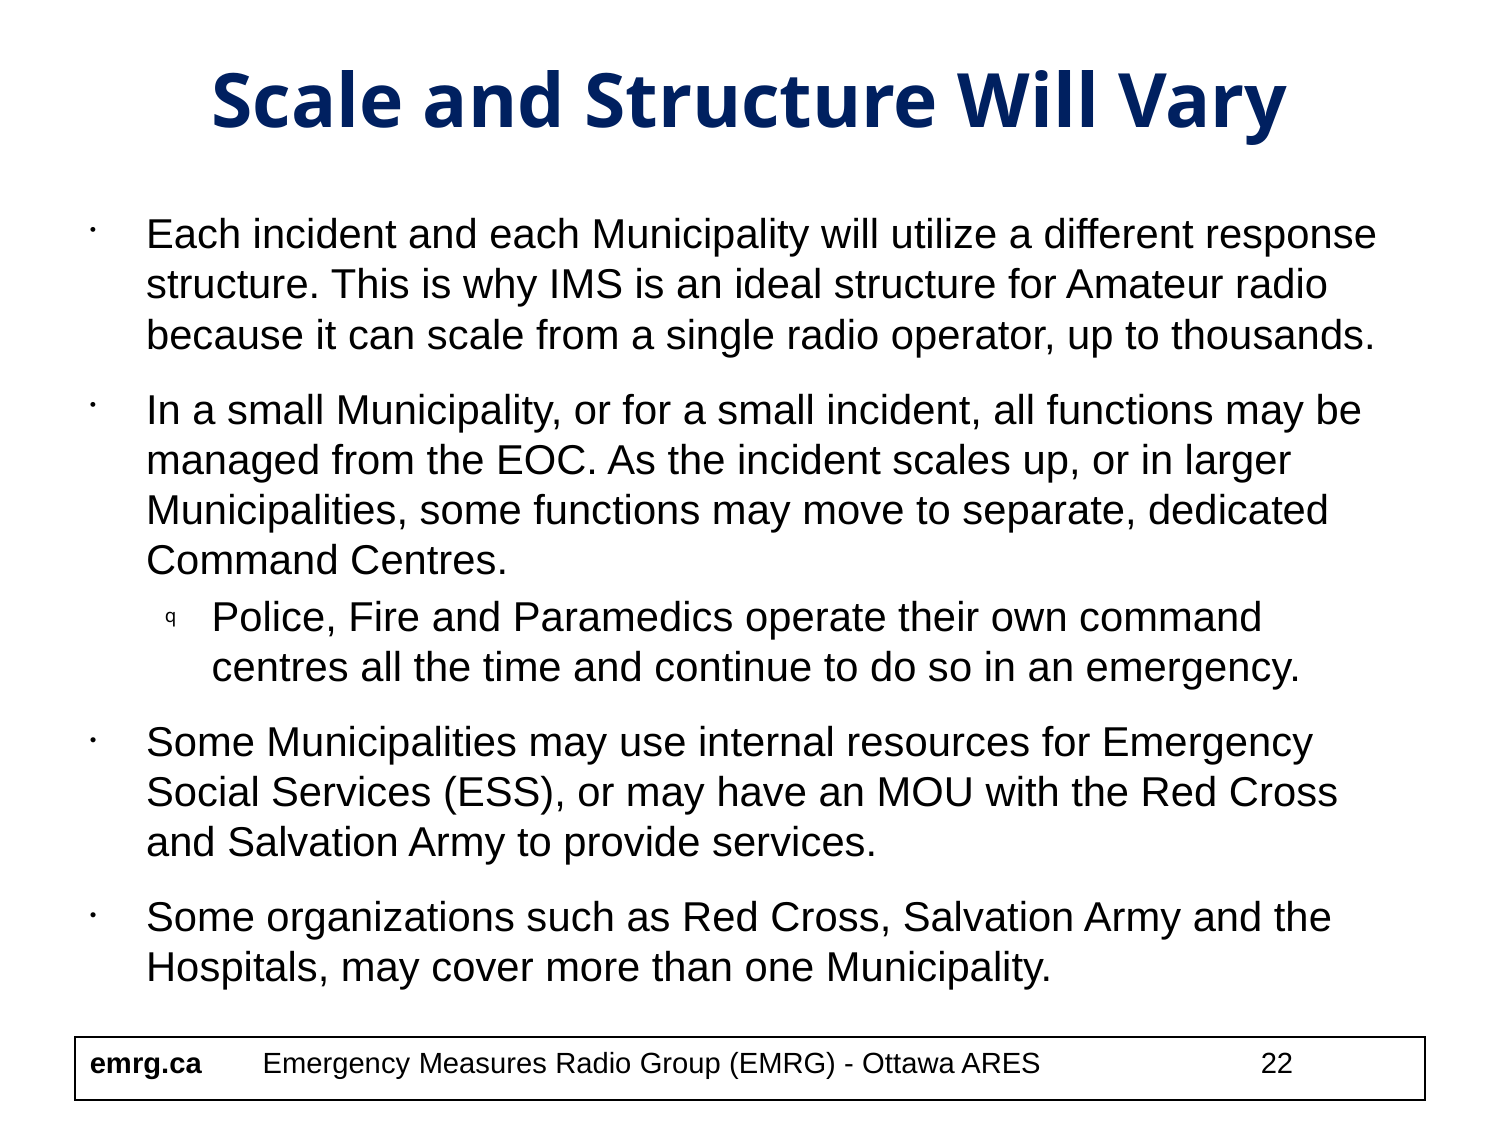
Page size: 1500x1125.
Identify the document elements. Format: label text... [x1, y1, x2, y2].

footer Emergency Measures Radio Group (EMRG) - Ottawa ARES [247, 1038, 1238, 1103]
text_box Each incident and each Municipality will utilize a different response structure. This is why IMS is an ideal structure for Amateur radio because it can scale from a single radio operator, up to thousands. In a small Municipality, or for a small incident, all functions may be managed from the EOC. As the incident scales up, or in larger Municipalities, some functions may move to separate, dedicated Command Centres. Police, Fire and Paramedics operate their own command centres all the time and continue to do so in an emergency. Some Municipalities may use internal resources for Emergency Social Services (ESS), or may have an MOU with the Red Cross and Salvation Army to provide services. Some organizations such as Red Cross, Salvation Army and the Hospitals, may cover more than one Municipality. [74, 199, 1425, 1038]
slide_number <number> [1246, 1038, 1425, 1103]
text_box Scale and Structure Will Vary [74, 45, 1425, 199]
